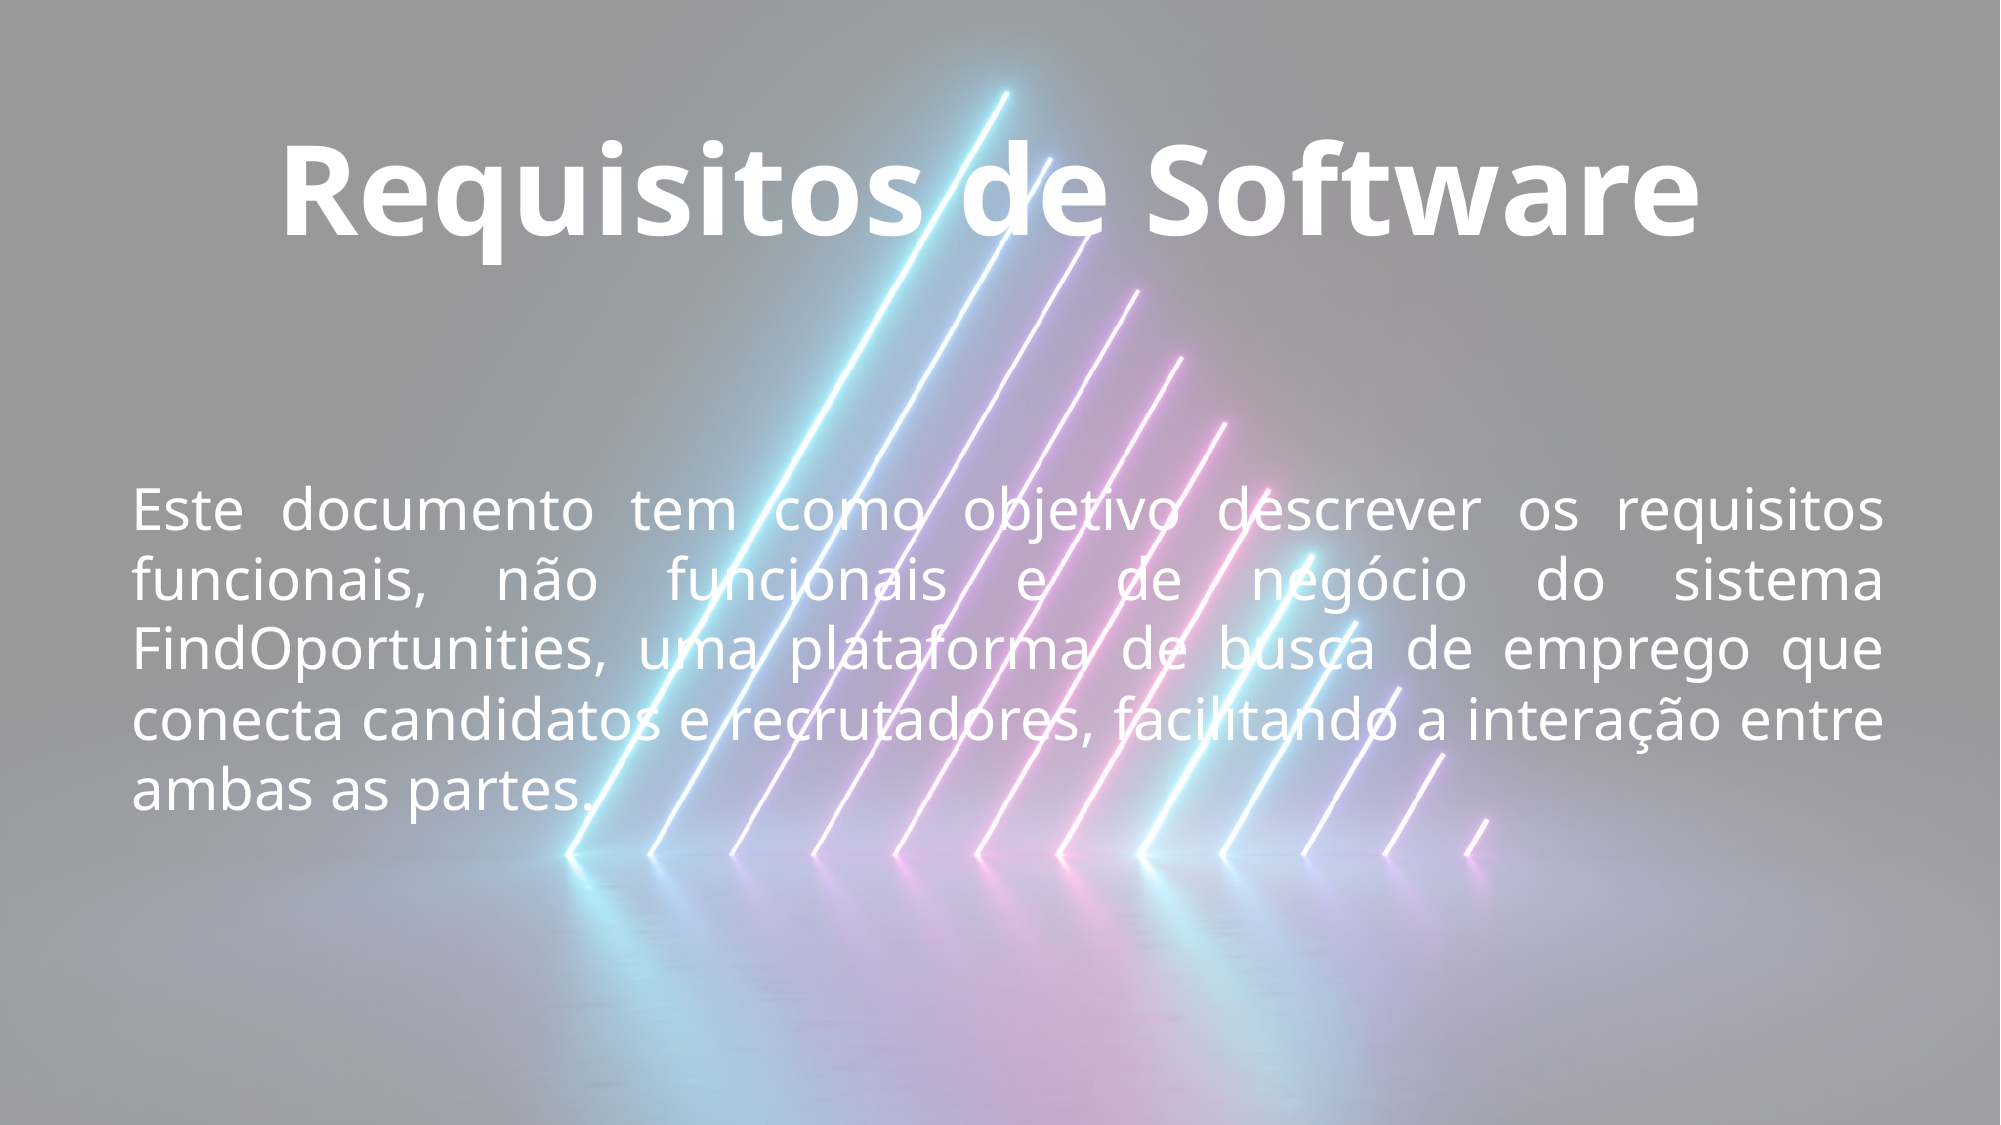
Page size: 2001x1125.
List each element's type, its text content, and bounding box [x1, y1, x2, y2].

text_box Este documento tem como objetivo descrever os requisitos funcionais, não funcionais e de negócio do sistema FindOportunities, uma plataforma de busca de emprego que conecta candidatos e recrutadores, facilitando a interação entre ambas as partes. [116, 464, 1901, 833]
picture [0, 0, 2000, 1125]
title Requisitos de Software [79, 120, 1903, 334]
